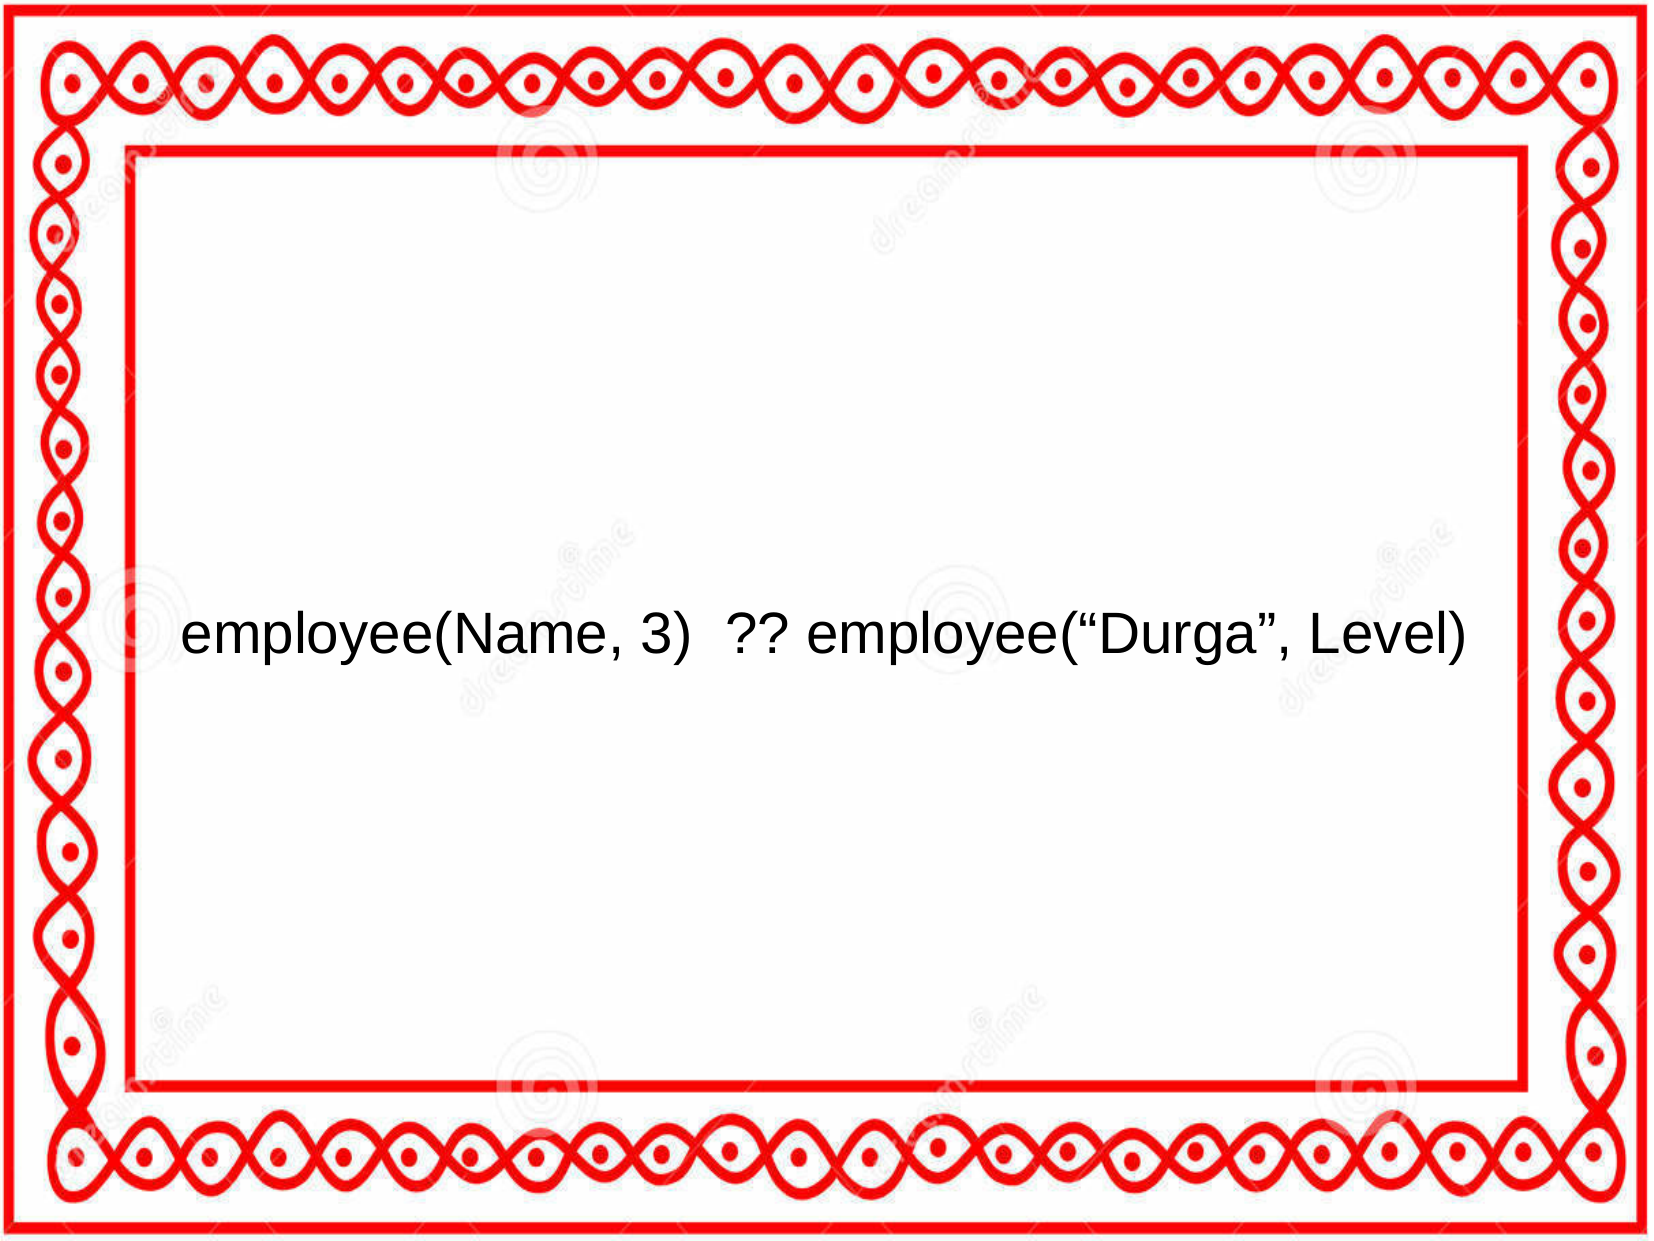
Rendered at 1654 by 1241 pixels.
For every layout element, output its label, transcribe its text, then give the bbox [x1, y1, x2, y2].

picture [0, 0, 1654, 1241]
subtitle employee(Name, 3) ?? employee(“Durga”, Level) [135, 152, 1516, 1114]
